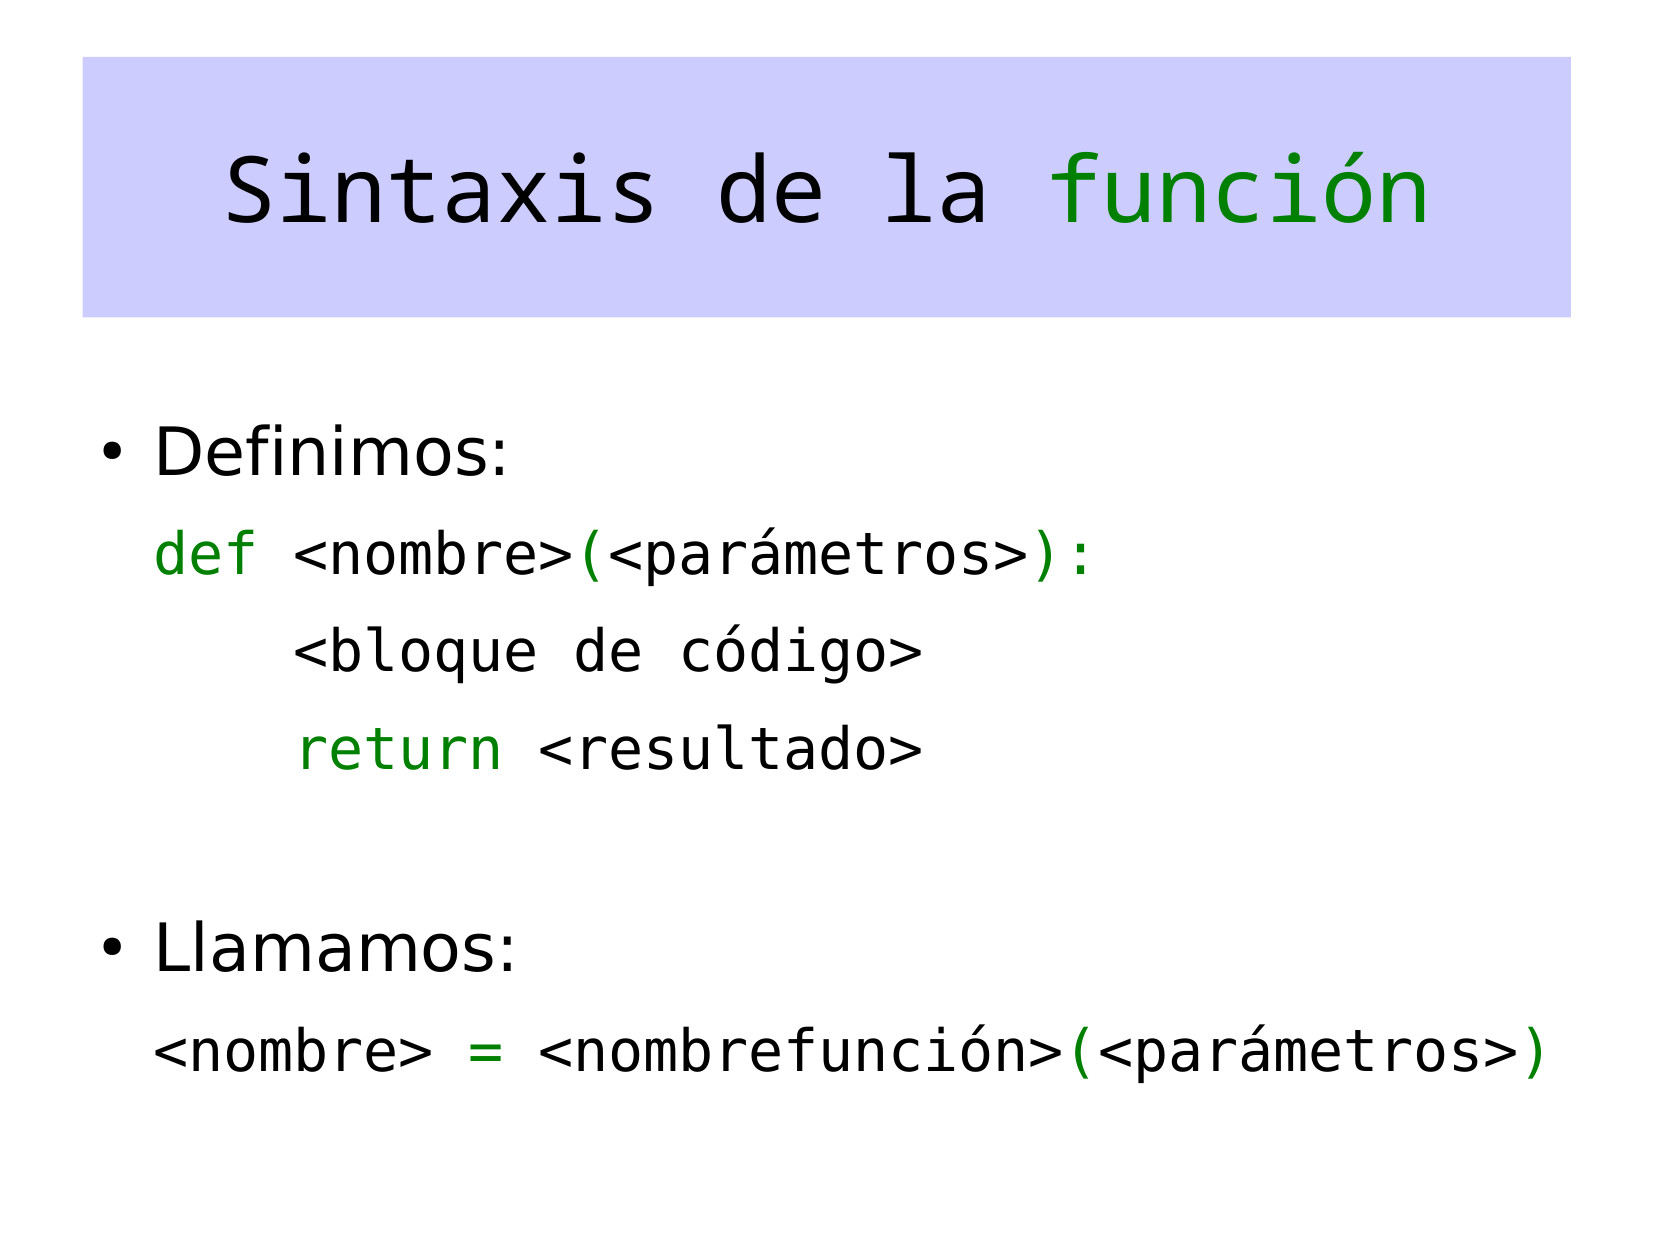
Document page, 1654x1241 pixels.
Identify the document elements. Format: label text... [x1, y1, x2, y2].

list Definimos: def <nombre>(<parámetros>): <bloque de código> return <resultado> Llamamos: <nombre> = <nombrefunción>(<parámetros>) [82, 413, 1571, 1232]
title Sintaxis de la función [82, 56, 1571, 318]
